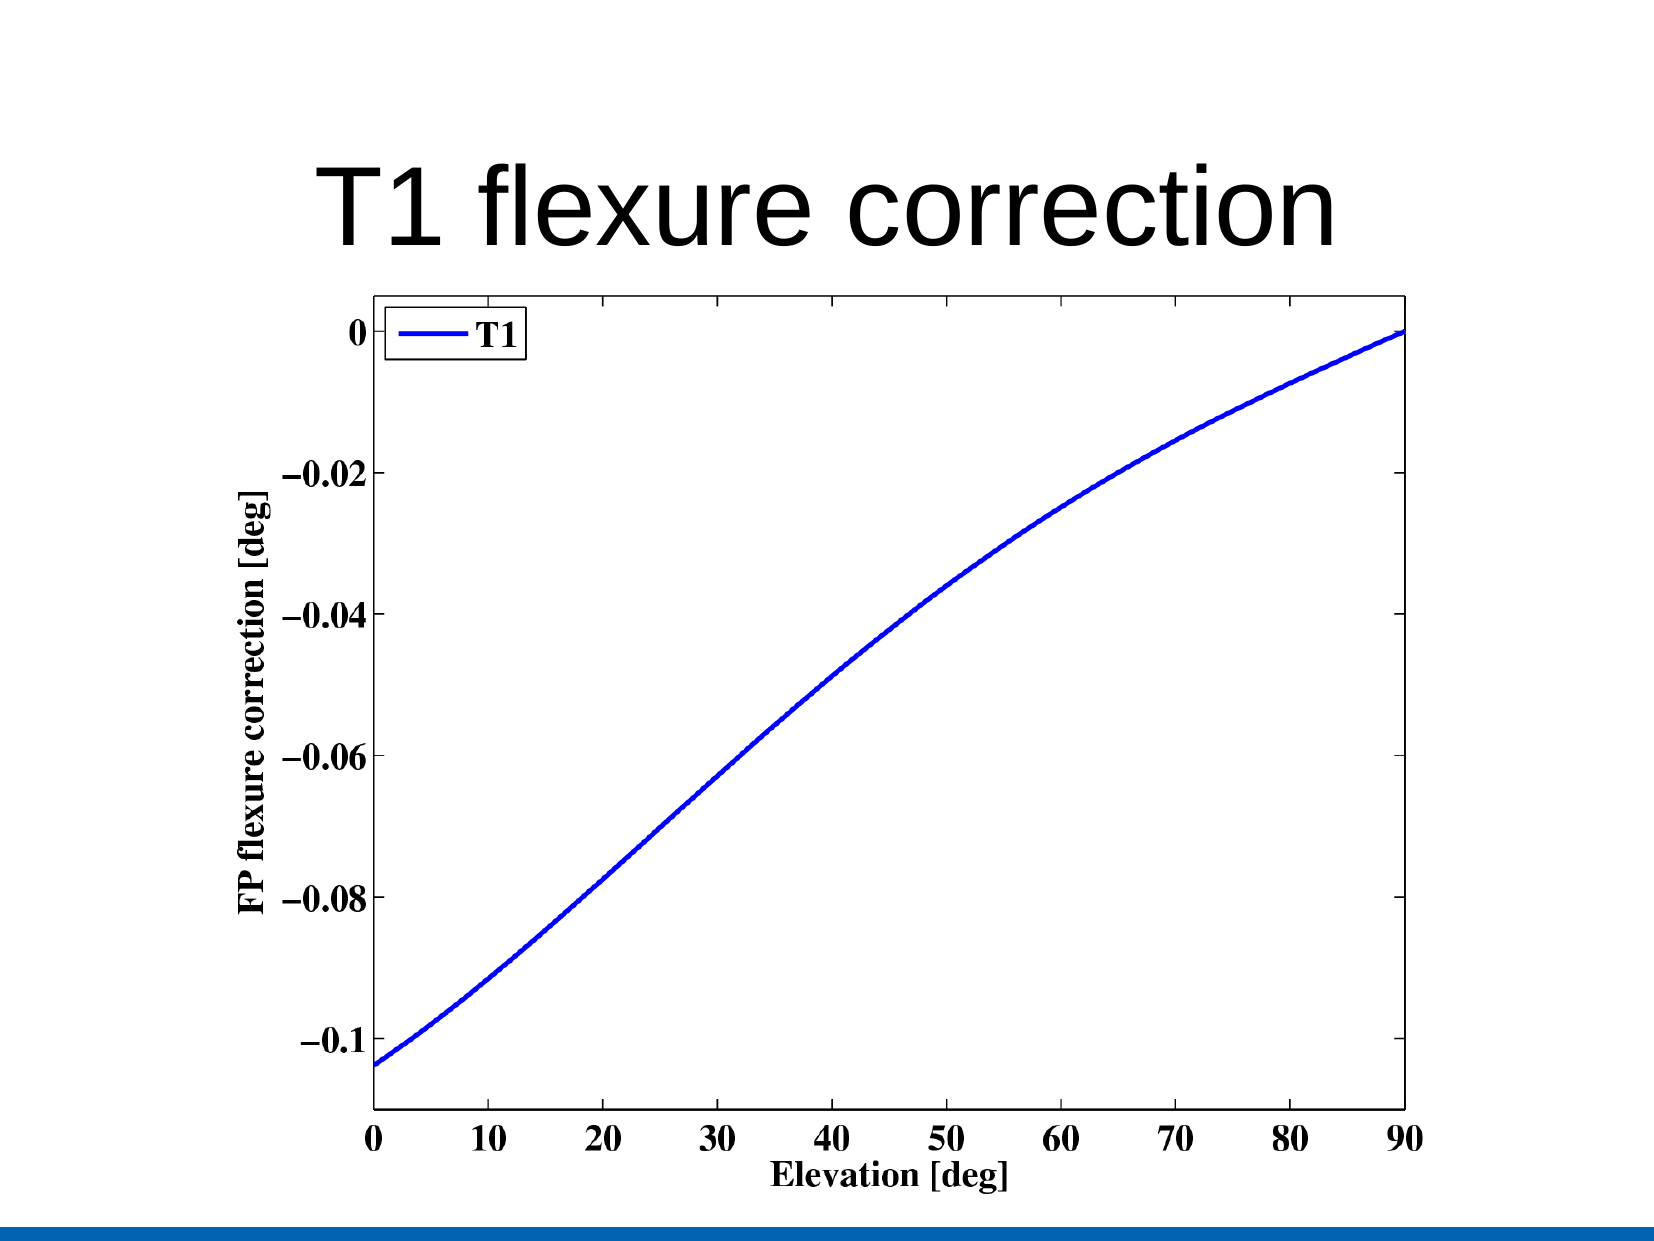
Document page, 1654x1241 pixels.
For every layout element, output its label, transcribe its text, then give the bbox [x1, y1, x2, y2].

title T1 flexure correction [121, 102, 1533, 311]
picture [221, 262, 1432, 1201]
